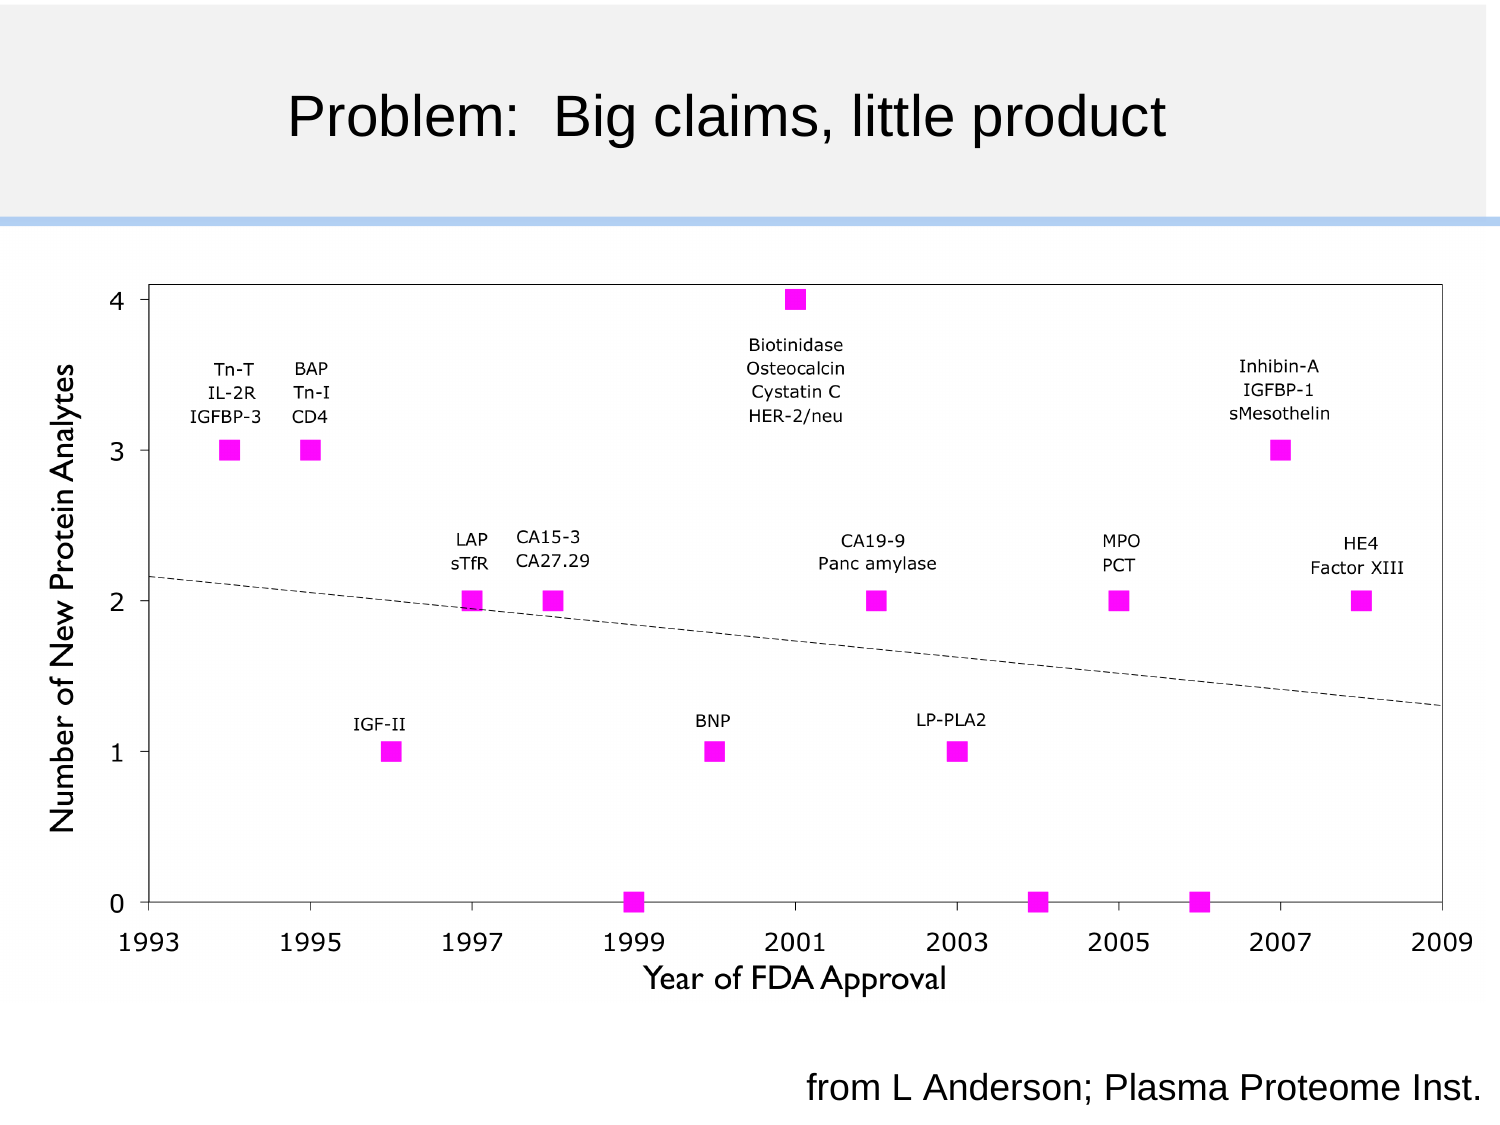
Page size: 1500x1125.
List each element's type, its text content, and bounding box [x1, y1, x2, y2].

text_box from L Anderson; Plasma Proteome Inst. [791, 1055, 1498, 1116]
text_box Problem: Big claims, little product [0, 4, 1487, 216]
chart [0, 227, 1486, 1003]
